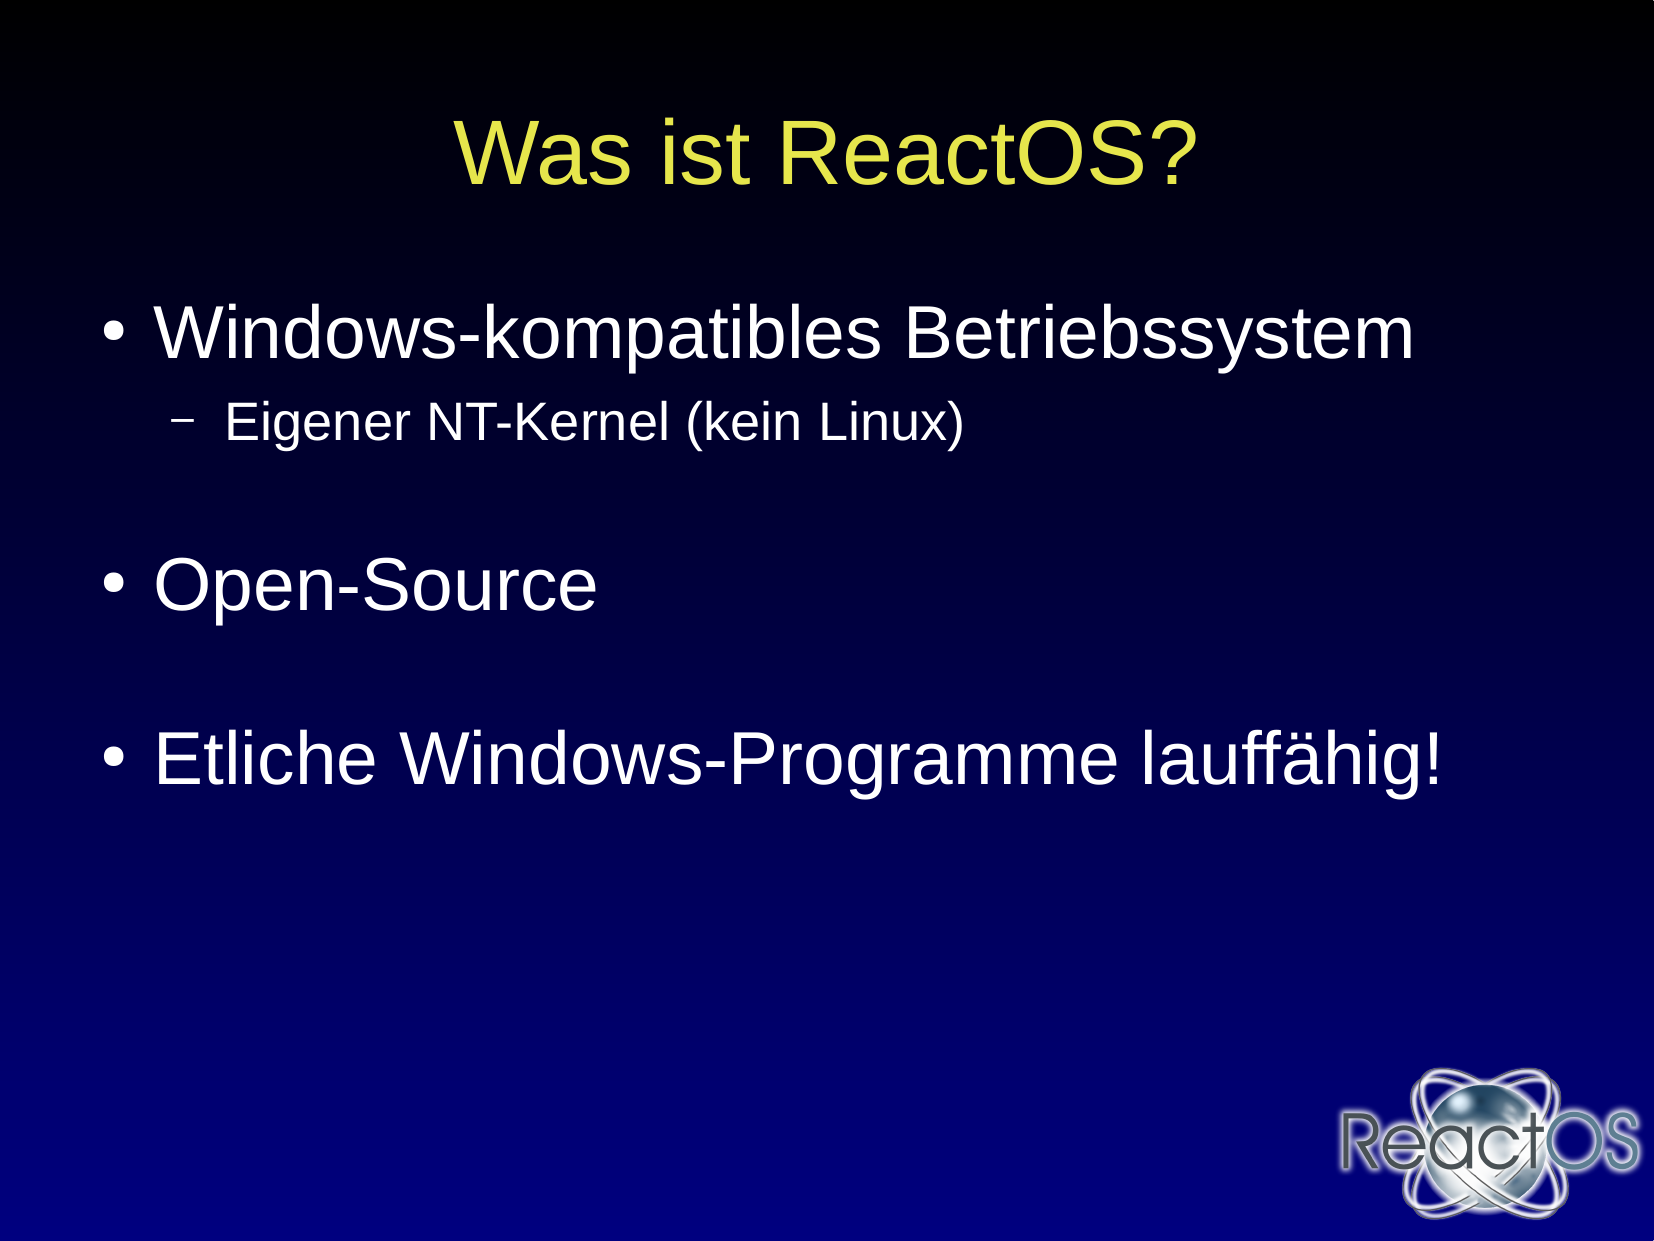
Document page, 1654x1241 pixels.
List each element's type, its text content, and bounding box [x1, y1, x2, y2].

picture [1328, 1055, 1654, 1235]
list Windows-kompatibles Betriebssystem Eigener NT-Kernel (kein Linux) Open-Source Etliche Windows-Programme lauffähig! [82, 290, 1571, 1171]
title Was ist ReactOS? [82, 49, 1571, 257]
